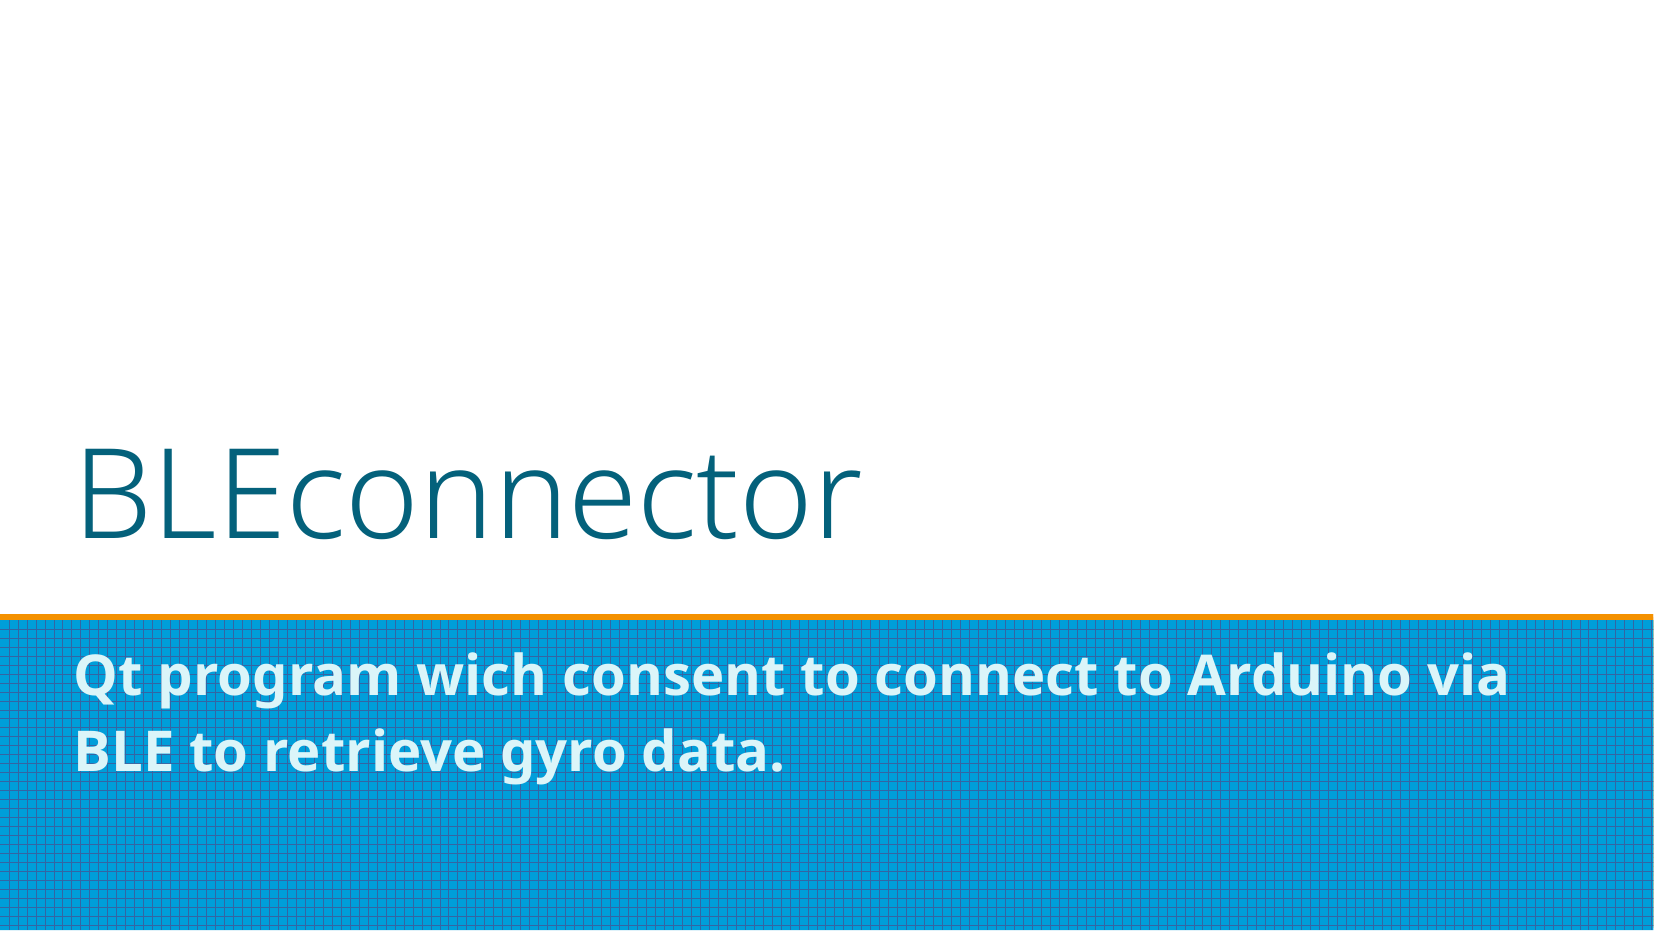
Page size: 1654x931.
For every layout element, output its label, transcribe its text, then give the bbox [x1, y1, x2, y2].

title BLEconnector [73, 44, 1551, 576]
subtitle Qt program wich consent to connect to Arduino via BLE to retrieve gyro data. [73, 634, 1551, 827]
